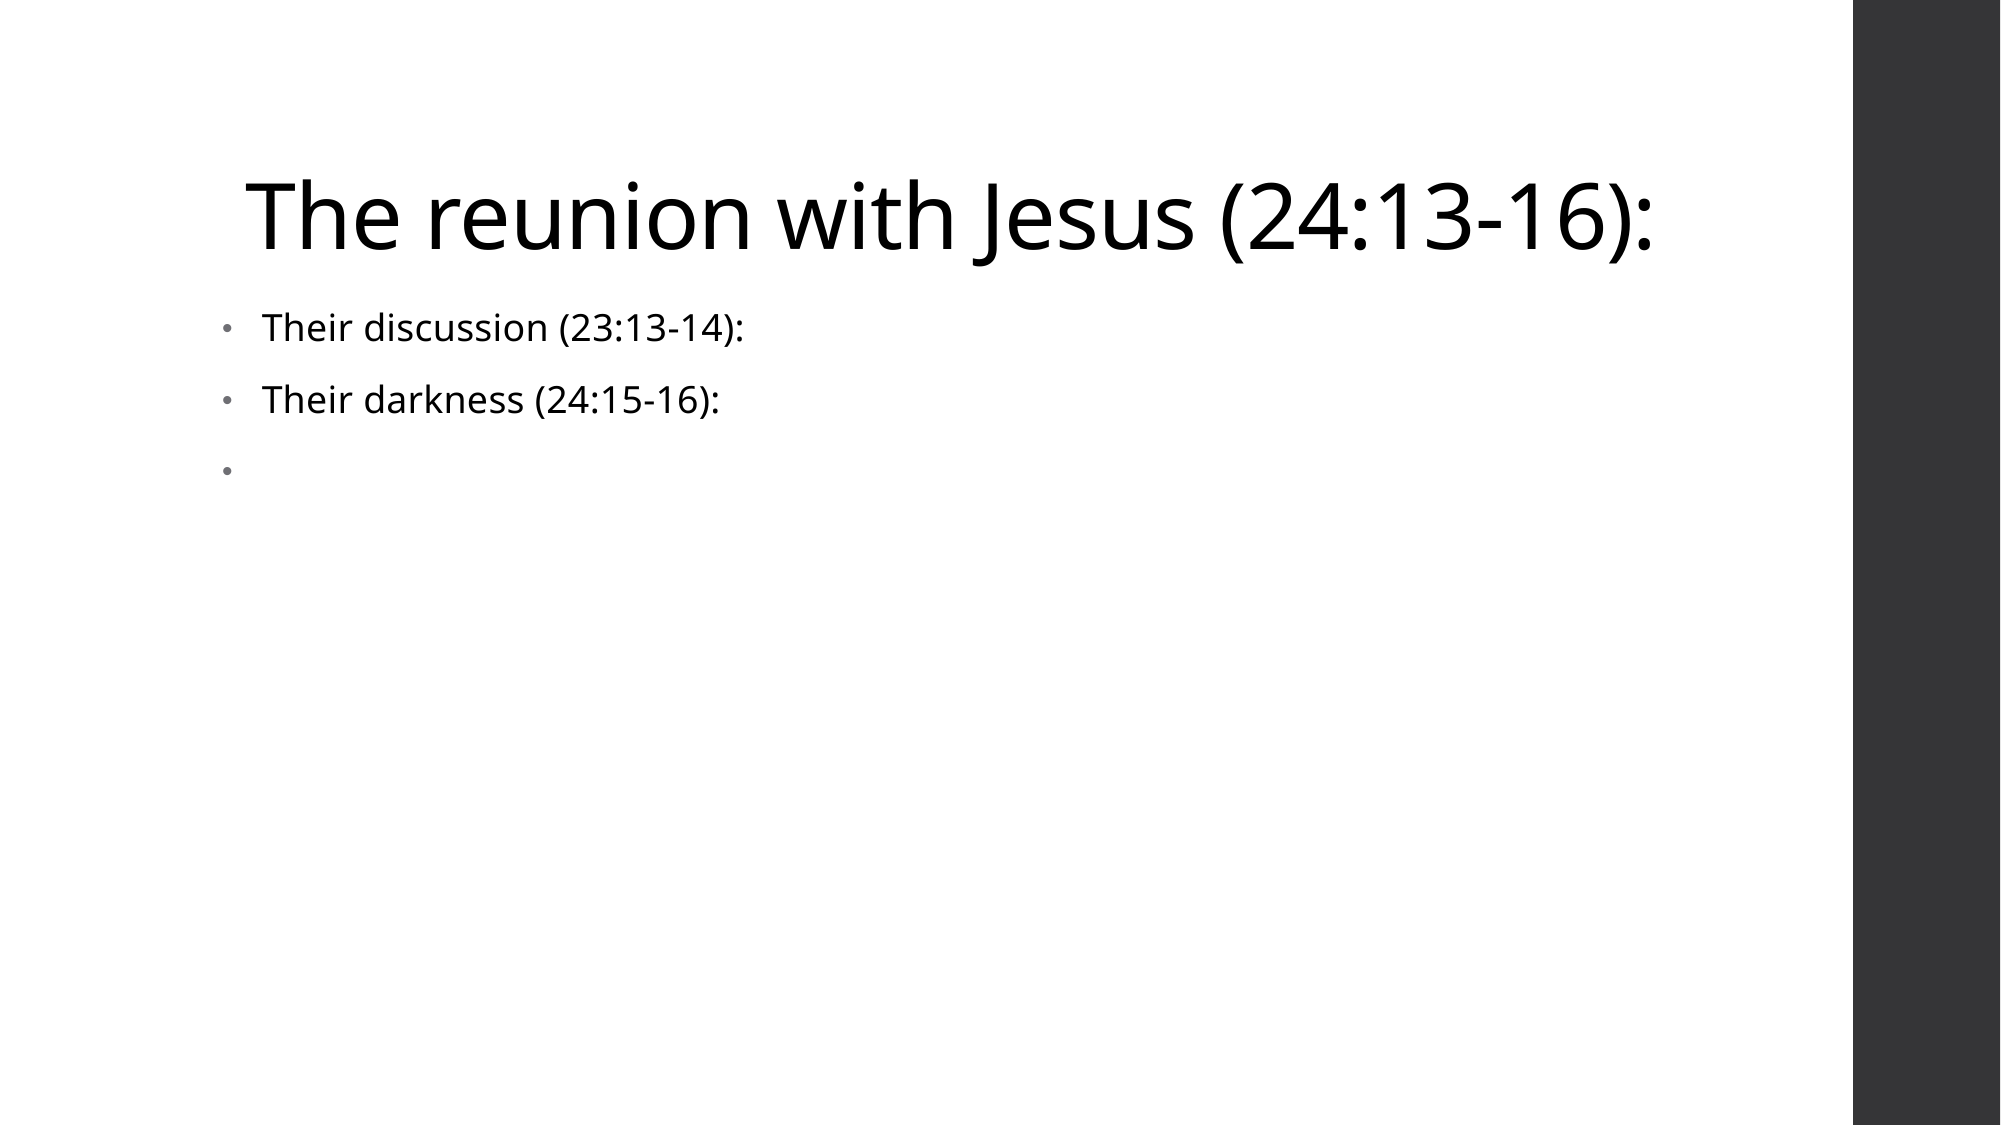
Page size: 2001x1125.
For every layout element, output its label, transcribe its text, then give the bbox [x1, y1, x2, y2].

title The reunion with Jesus (24:13-16): [206, 60, 1797, 278]
list Their discussion (23:13-14): Their darkness (24:15-16): [206, 299, 1617, 1014]
